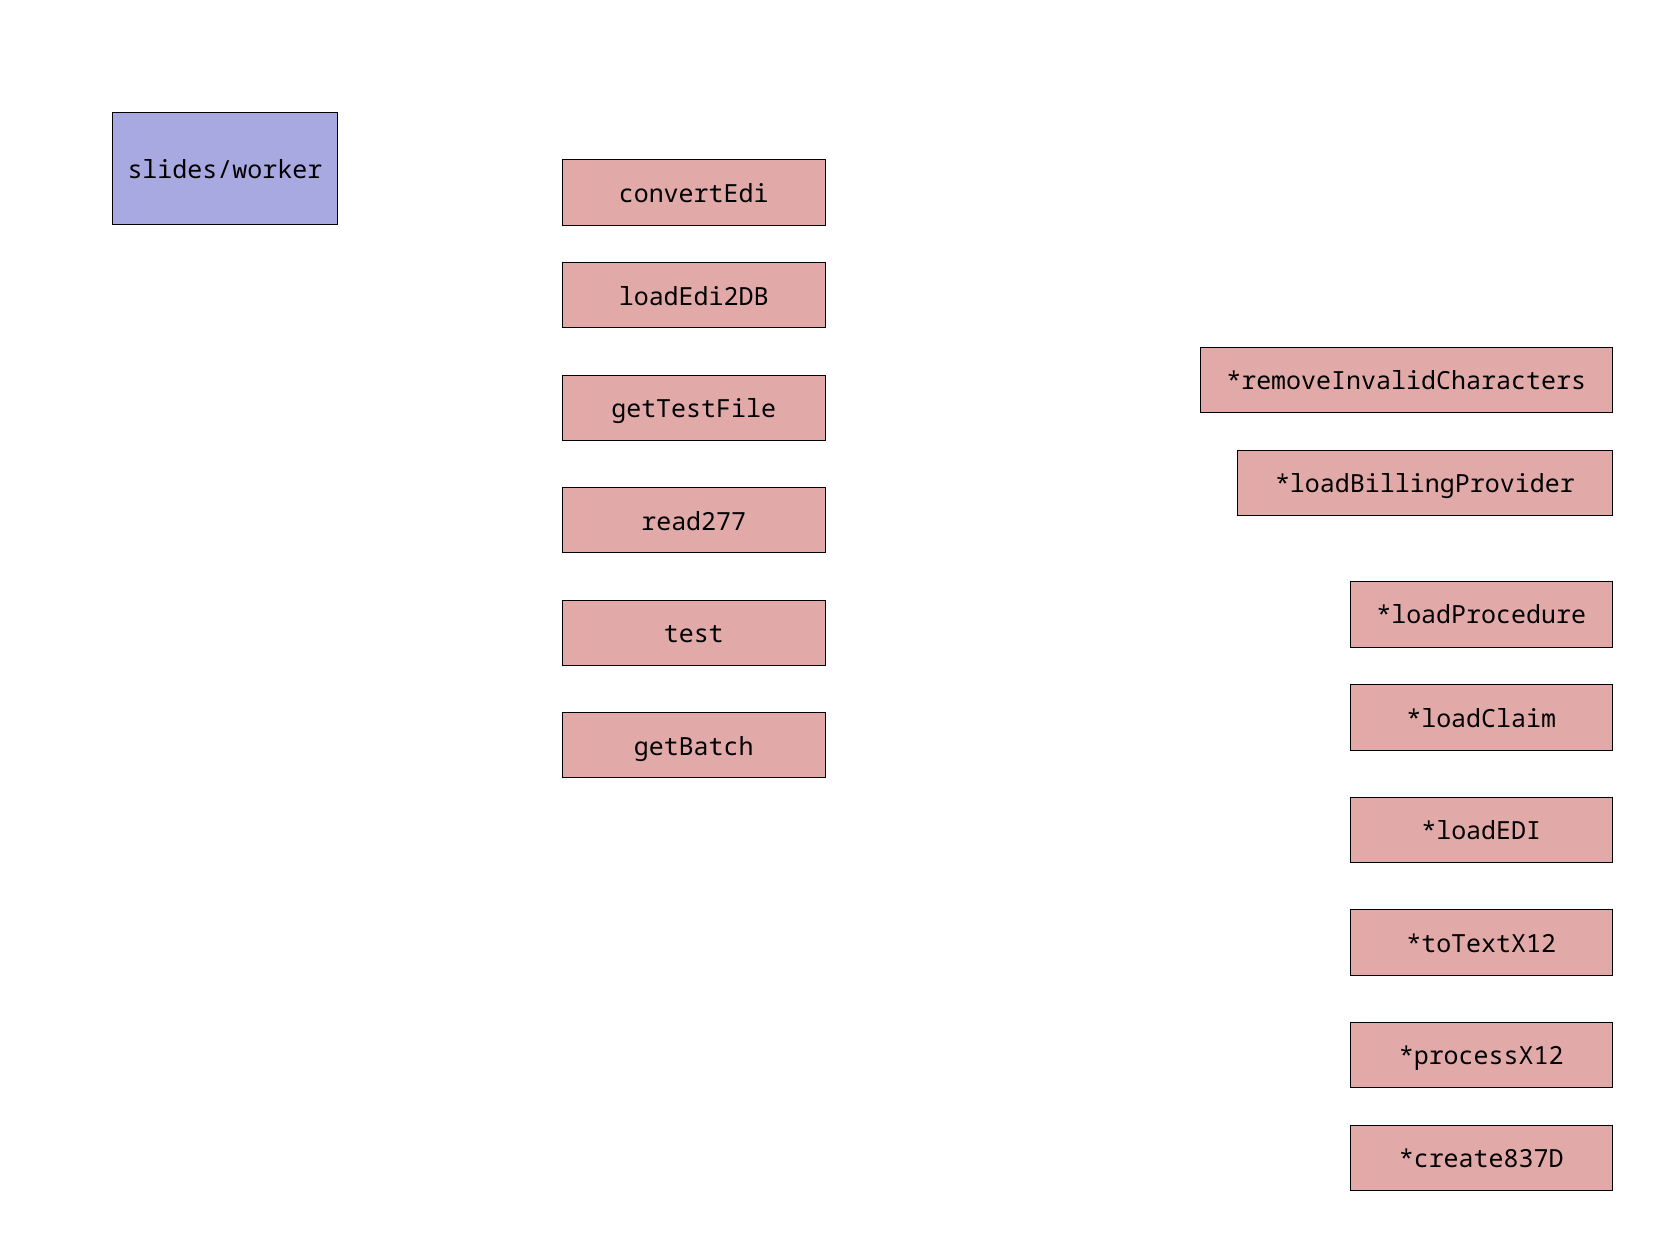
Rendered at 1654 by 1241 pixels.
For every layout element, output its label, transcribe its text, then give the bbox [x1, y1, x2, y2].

text_box *toTextX12 [1350, 909, 1613, 976]
text_box *loadBillingProvider [1237, 450, 1613, 516]
text_box convertEdi [562, 159, 826, 226]
text_box getBatch [562, 712, 826, 778]
text_box *removeInvalidCharacters [1200, 347, 1613, 413]
text_box *loadClaim [1350, 684, 1613, 751]
text_box *loadEDI [1350, 797, 1613, 863]
text_box slides/worker [112, 112, 338, 225]
text_box getTestFile [562, 375, 826, 441]
text_box loadEdi2DB [562, 262, 826, 328]
text_box read277 [562, 487, 826, 553]
text_box test [562, 600, 826, 666]
text_box *loadProcedure [1350, 581, 1613, 648]
text_box *create837D [1350, 1125, 1613, 1191]
text_box *processX12 [1350, 1022, 1613, 1088]
